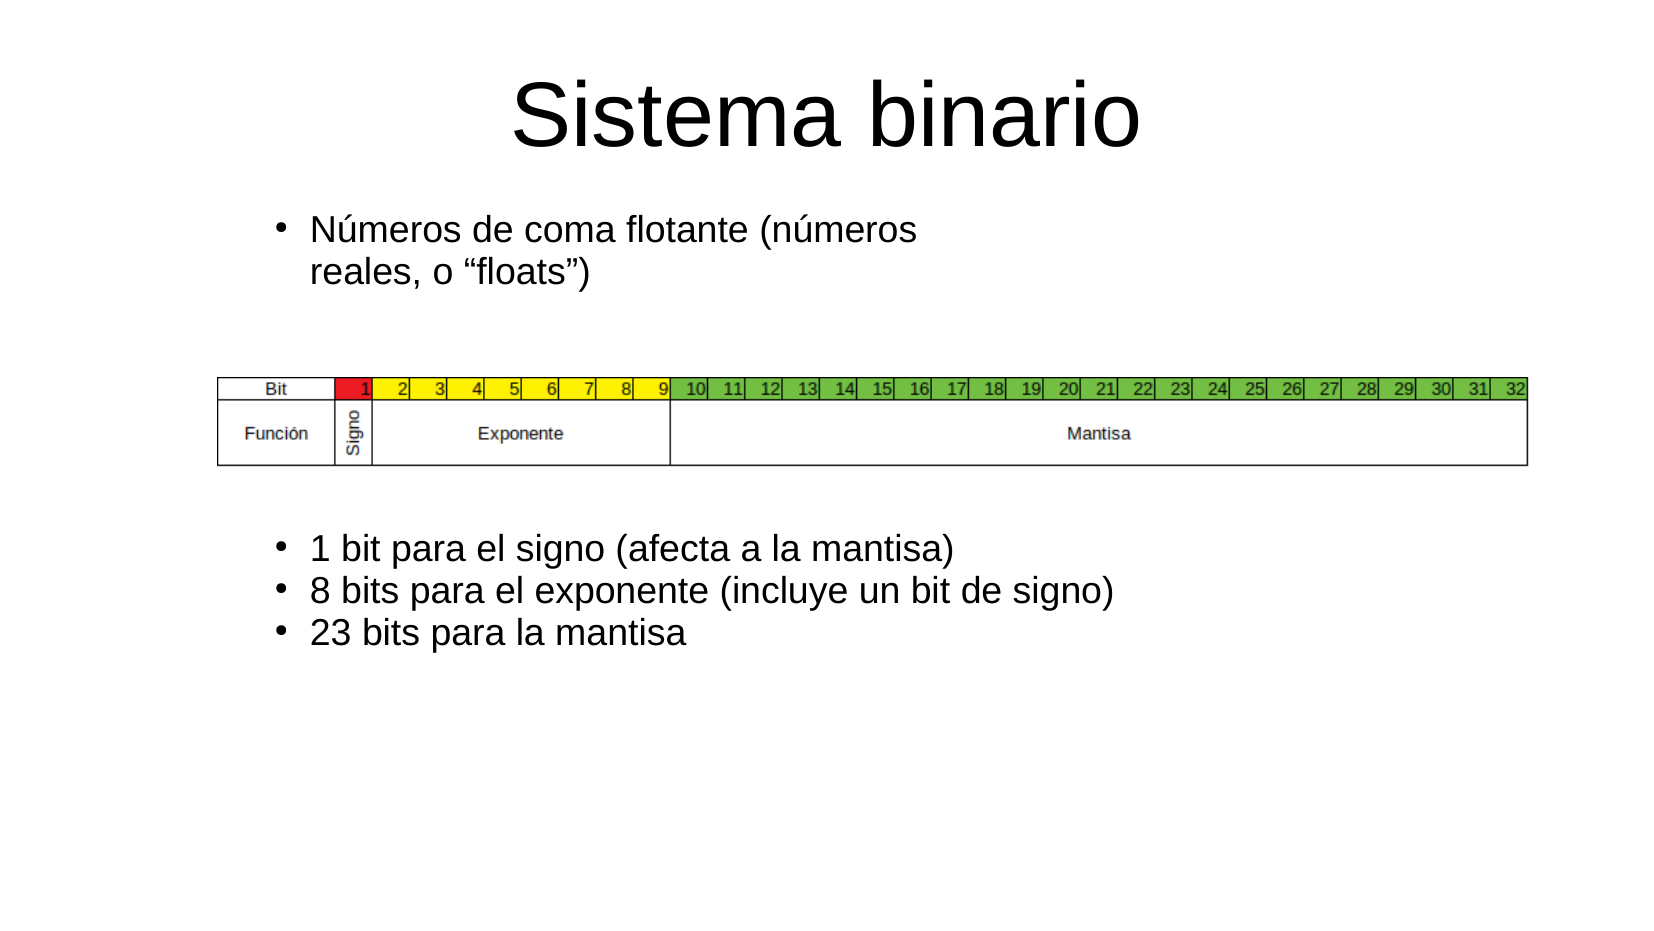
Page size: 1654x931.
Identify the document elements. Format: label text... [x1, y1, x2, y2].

picture [217, 377, 1560, 469]
text_box 1 bit para el signo (afecta a la mantisa) 8 bits para el exponente (incluye un bit de signo) 23 bits para la mantisa [259, 519, 1146, 871]
text_box Números de coma flotante (números reales, o “floats”) [259, 200, 969, 300]
title Sistema binario [82, 37, 1571, 193]
